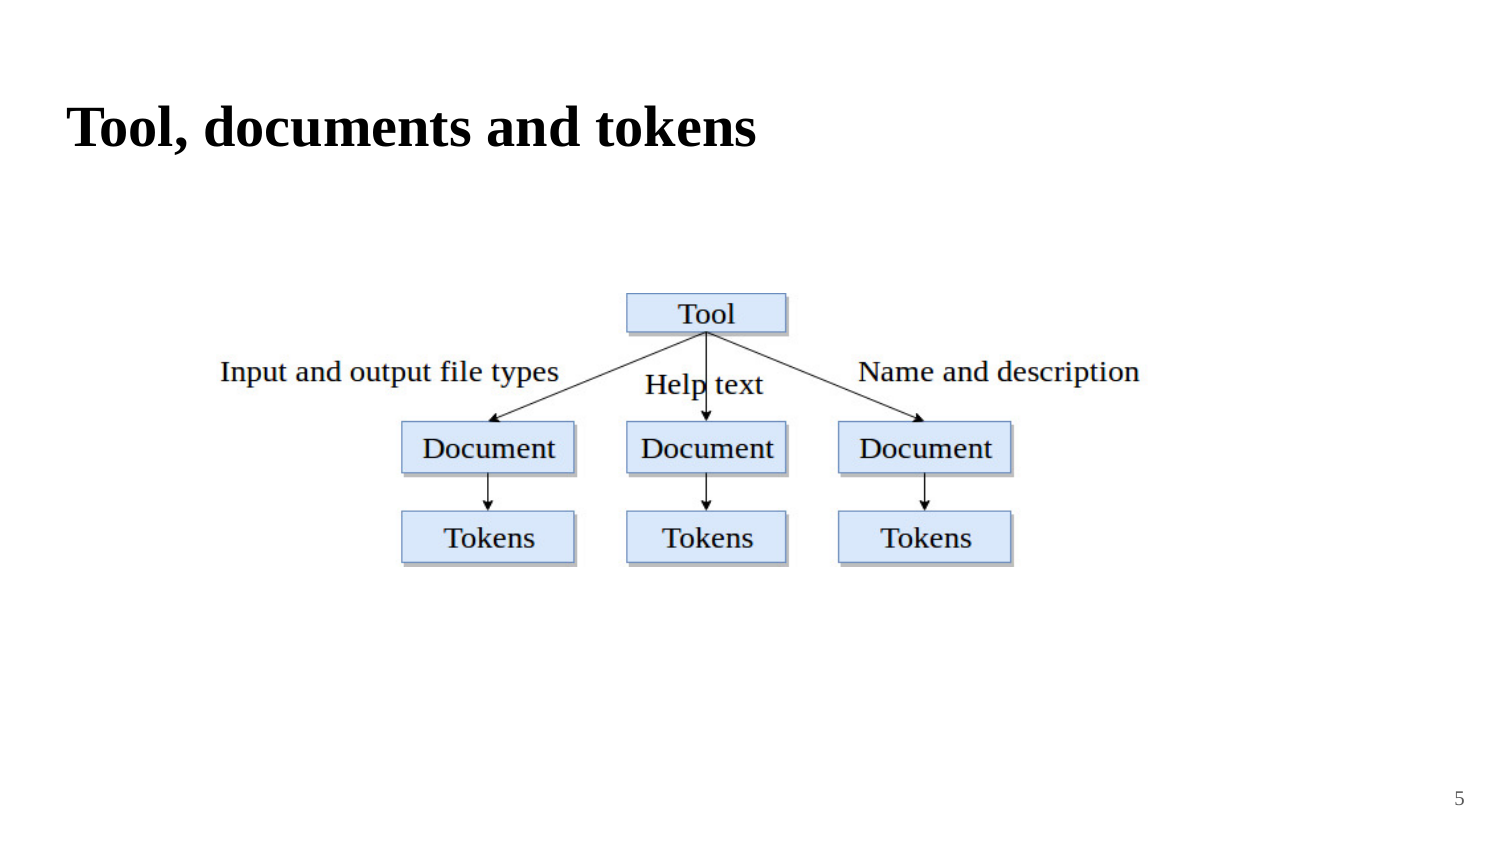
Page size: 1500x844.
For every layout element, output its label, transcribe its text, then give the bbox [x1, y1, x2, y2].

title Tool, documents and tokens [51, 72, 1449, 167]
slide_number <number> [1389, 764, 1480, 830]
picture [216, 293, 1173, 567]
